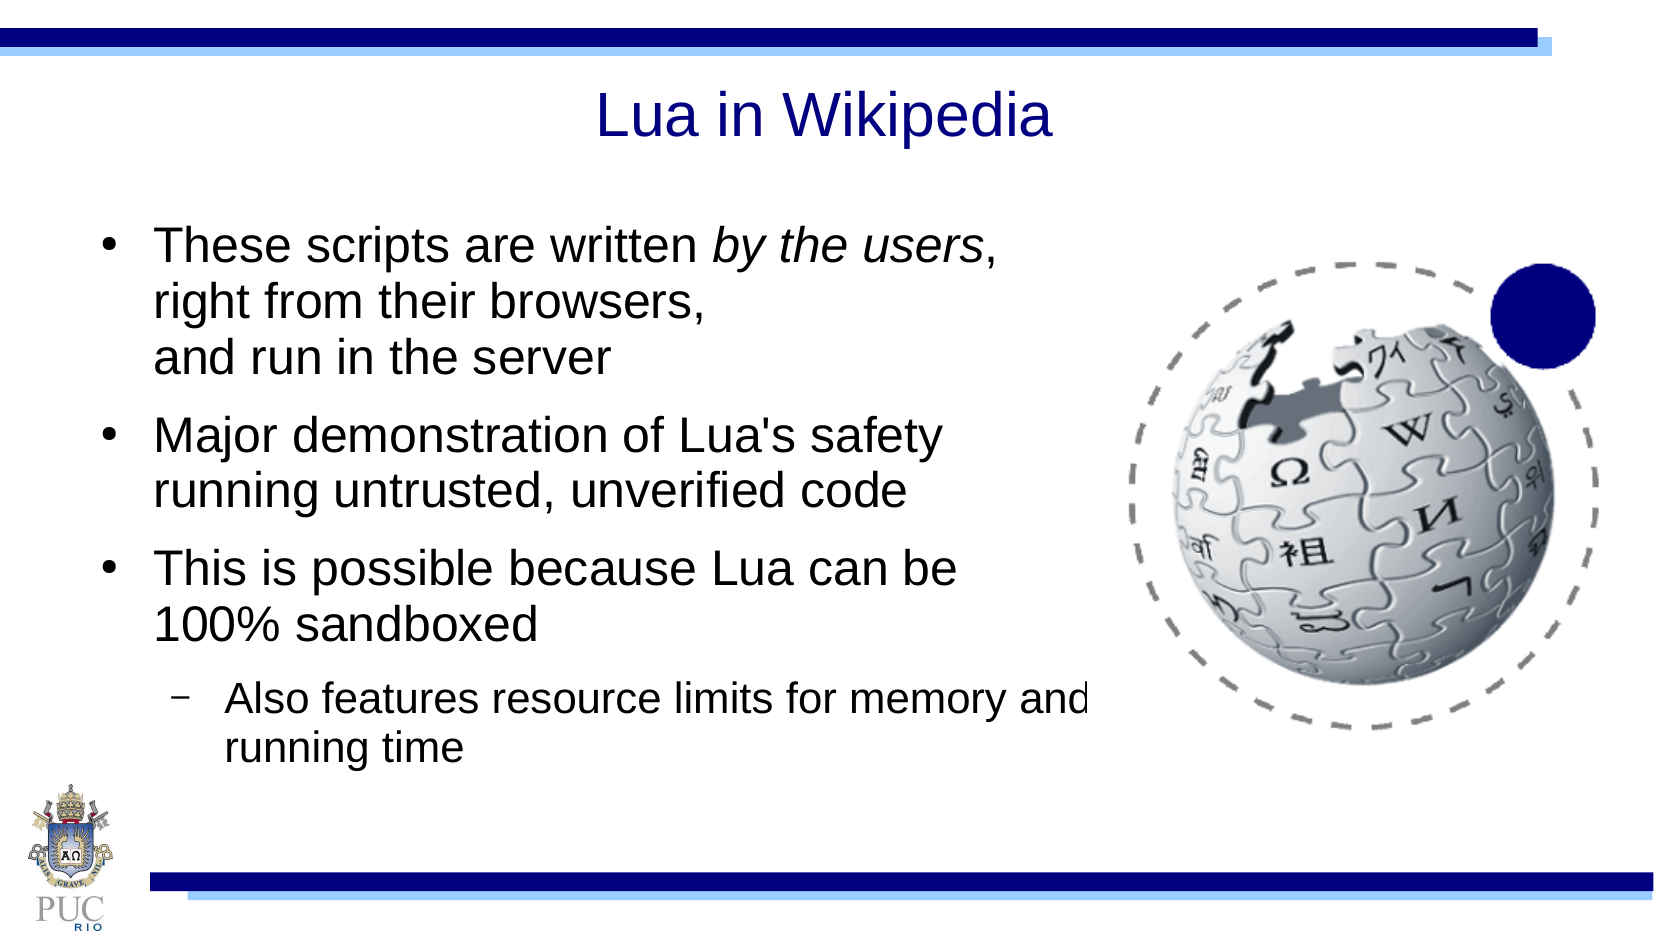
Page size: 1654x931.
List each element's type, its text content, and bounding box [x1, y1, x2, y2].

picture [28, 784, 113, 931]
title Lua in Wikipedia [37, 37, 1613, 193]
picture [1087, 214, 1624, 751]
list These scripts are written by the users, right from their browsers, and run in the server Major demonstration of Lua's safety running untrusted, unverified code This is possible because Lua can be 100% sandboxed Also features resource limits for memory and running time [82, 217, 1126, 772]
